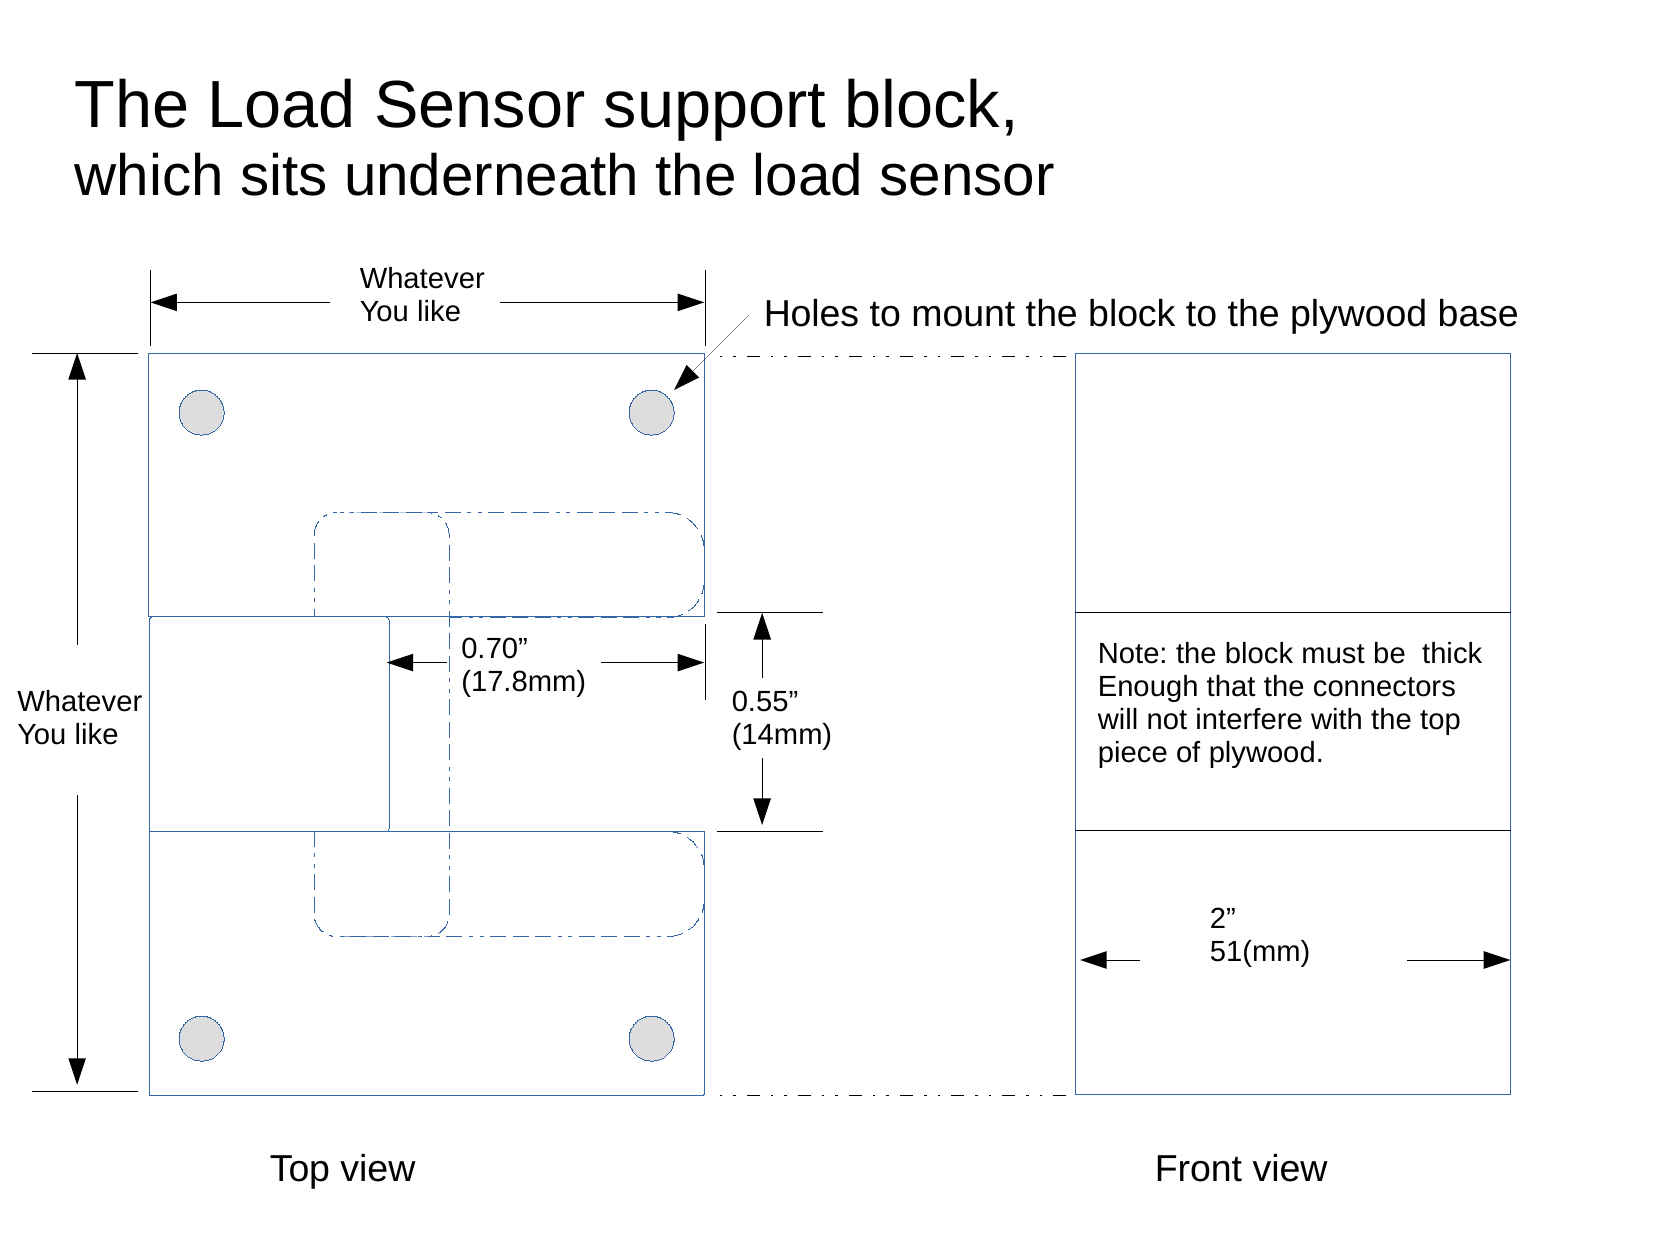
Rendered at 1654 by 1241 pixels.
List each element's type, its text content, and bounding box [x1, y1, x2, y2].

text_box [1075, 831, 1511, 1095]
text_box [1075, 353, 1511, 612]
text_box 0.55” (14mm) [717, 677, 848, 758]
text_box 2” 51(mm) [1195, 894, 1326, 976]
text_box Holes to mount the block to the plywood base [749, 285, 1534, 342]
text_box [1075, 613, 1511, 830]
text_box Whatever You like [2, 677, 158, 758]
text_box Note: the block must be thick Enough that the connectors will not interfere with the top piece of plywood. [1083, 630, 1499, 776]
text_box Whatever You like [345, 255, 500, 336]
text_box Top view [255, 1140, 431, 1201]
text_box The Load Sensor support block, which sits underneath the load sensor [60, 60, 1071, 215]
text_box 0.70” (17.8mm) [446, 625, 602, 706]
text_box Front view [1140, 1140, 1343, 1197]
text_box [148, 353, 705, 1096]
